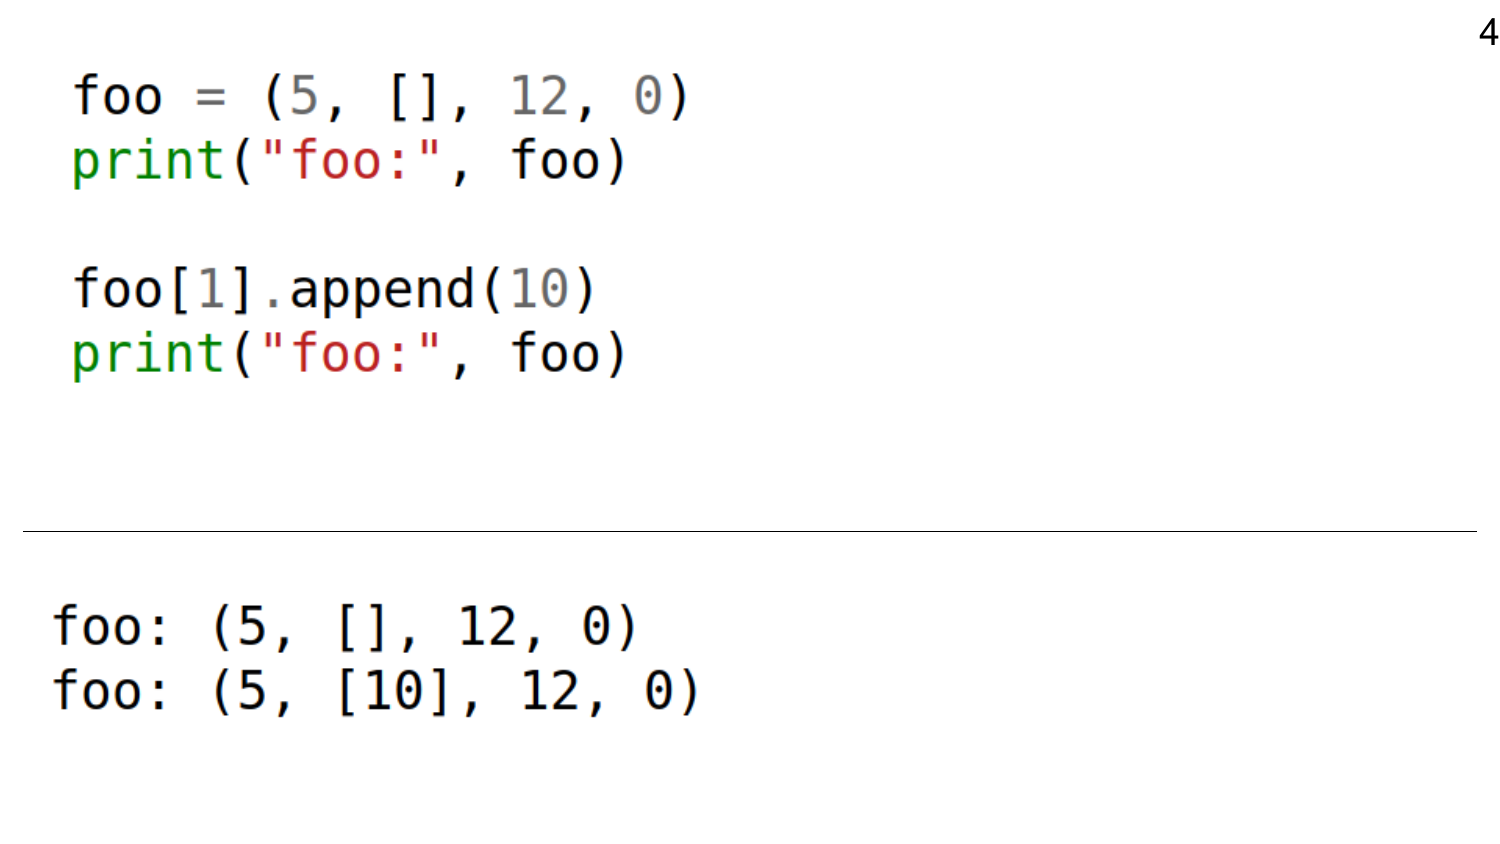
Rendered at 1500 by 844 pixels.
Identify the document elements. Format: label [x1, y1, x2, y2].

picture [35, 587, 709, 733]
picture [59, 58, 695, 397]
